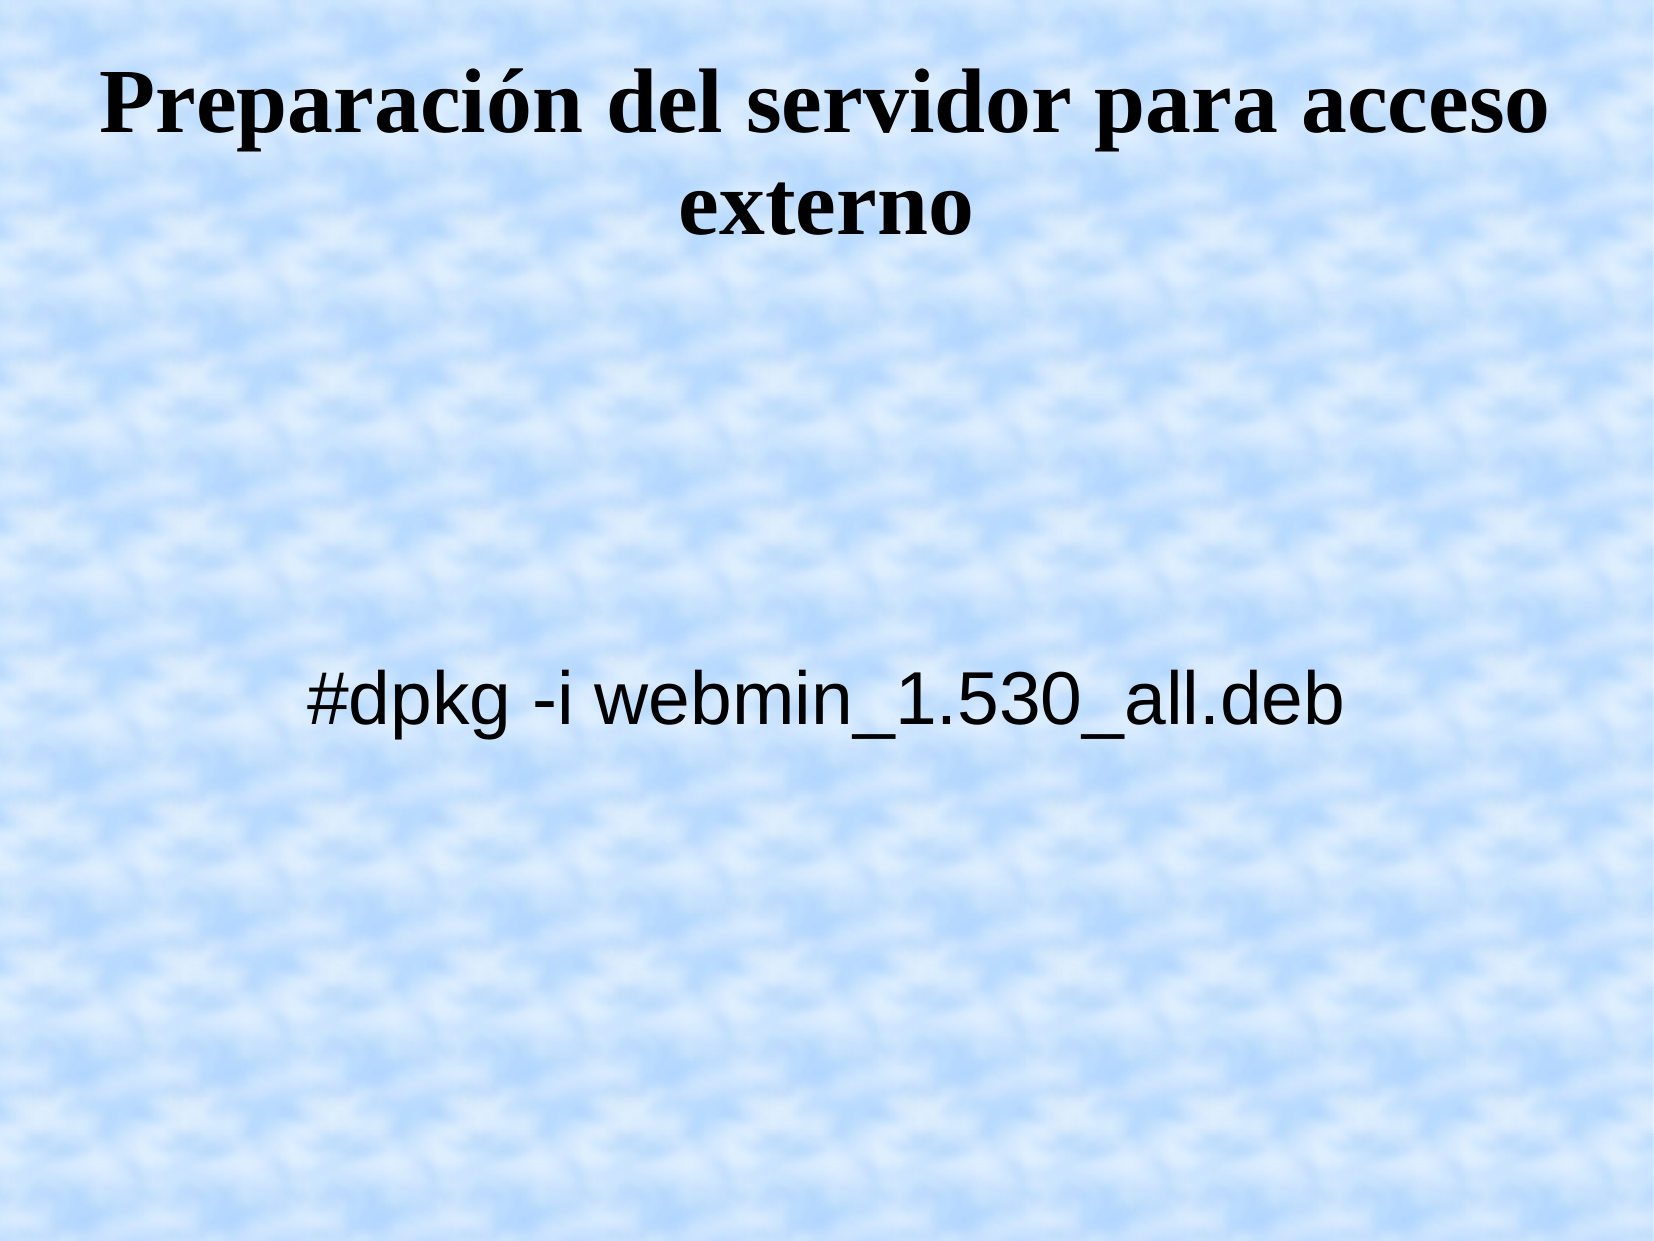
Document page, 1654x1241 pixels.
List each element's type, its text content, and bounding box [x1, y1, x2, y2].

subtitle #dpkg -i webmin_1.530_all.deb [82, 297, 1571, 1102]
picture [0, 0, 1654, 1241]
title Preparación del servidor para acceso externo [82, 33, 1571, 273]
